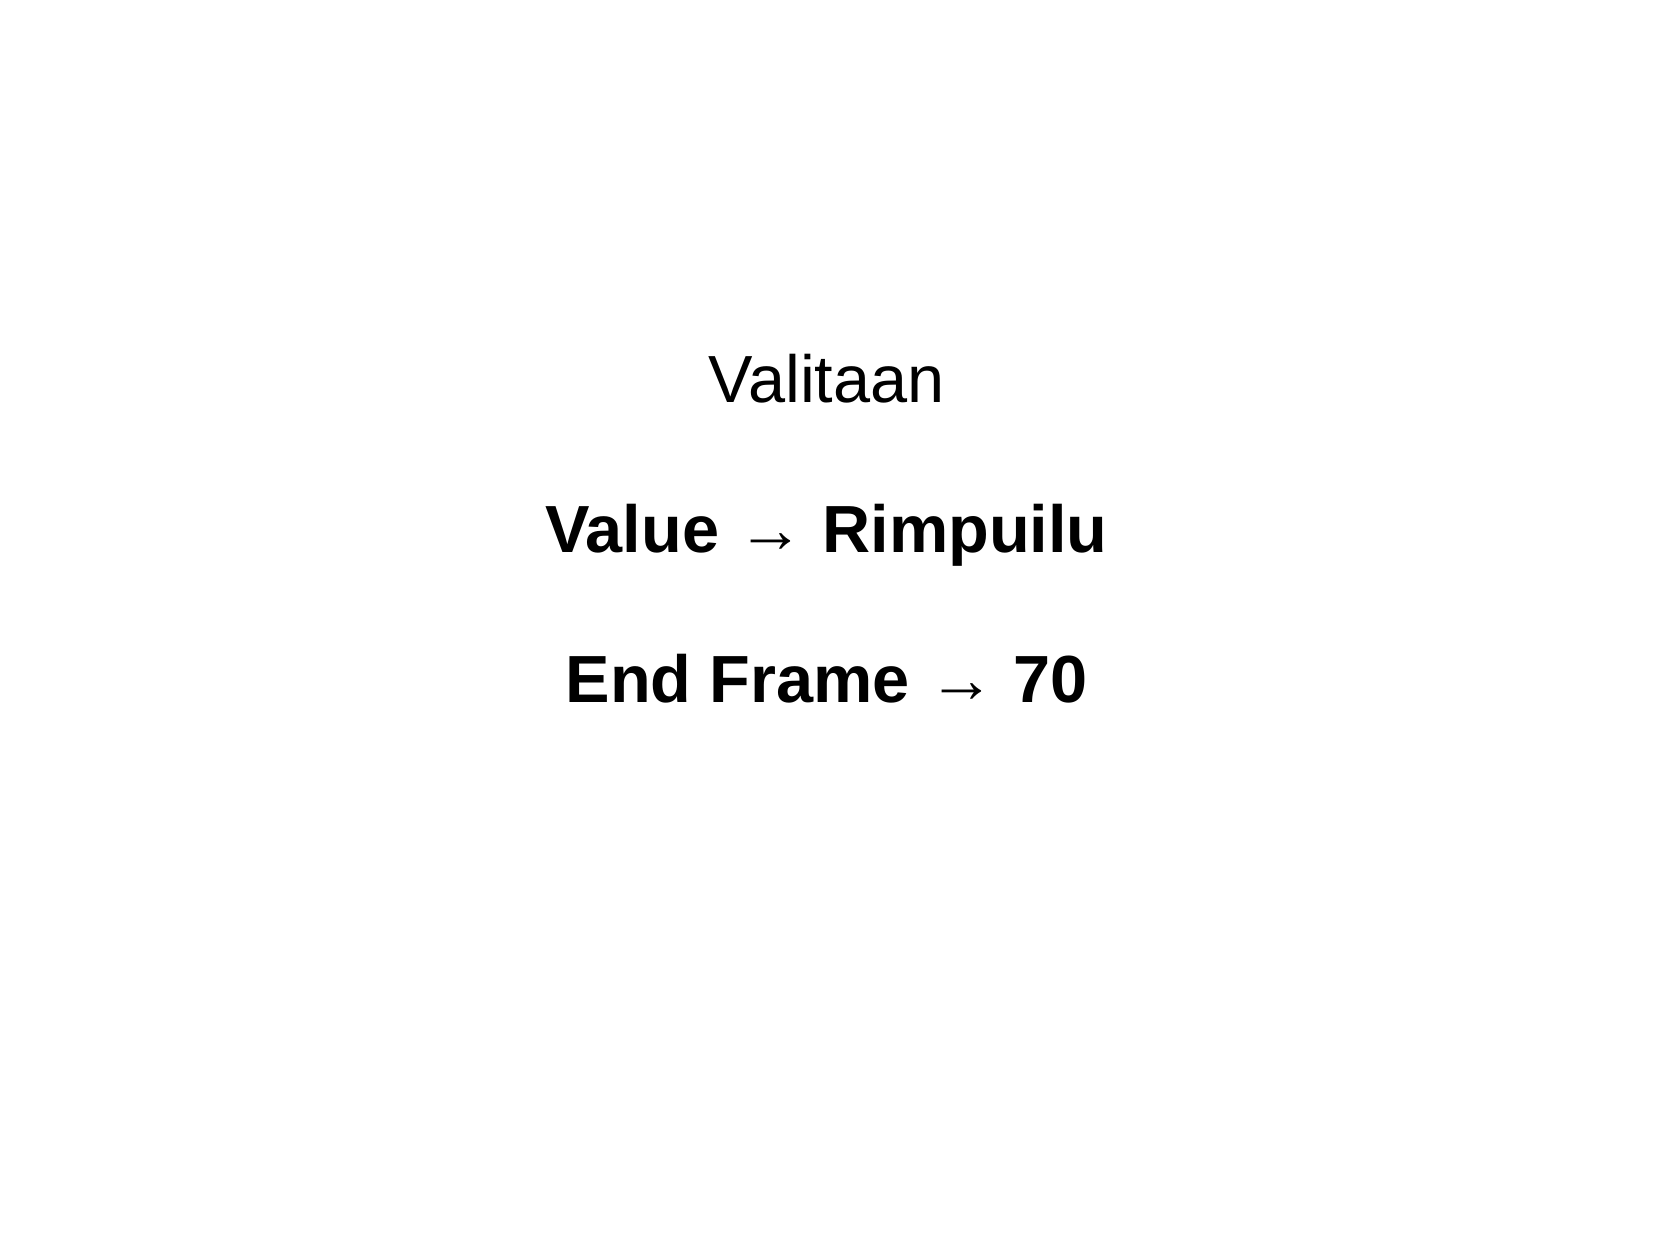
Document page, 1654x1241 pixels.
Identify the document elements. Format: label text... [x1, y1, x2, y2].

subtitle Valitaan Value → Rimpuilu End Frame → 70 [82, 49, 1571, 1010]
